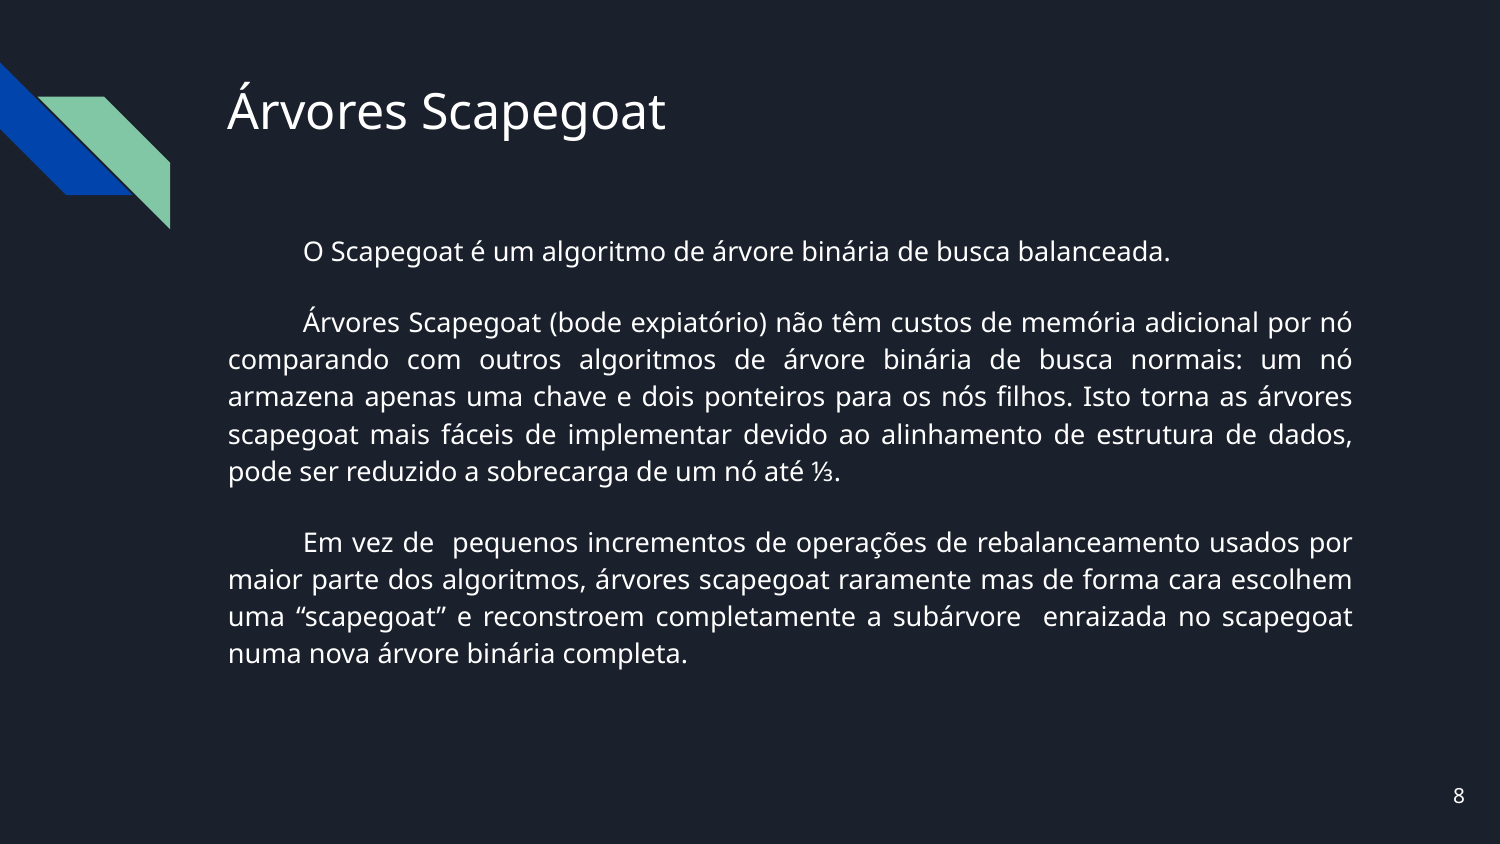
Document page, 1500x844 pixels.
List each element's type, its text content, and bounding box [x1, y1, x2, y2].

list O Scapegoat é um algoritmo de árvore binária de busca balanceada. Árvores Scapegoat (bode expiatório) não têm custos de memória adicional por nó comparando com outros algoritmos de árvore binária de busca normais: um nó armazena apenas uma chave e dois ponteiros para os nós filhos. Isto torna as árvores scapegoat mais fáceis de implementar devido ao alinhamento de estrutura de dados, pode ser reduzido a sobrecarga de um nó até ⅓. Em vez de pequenos incrementos de operações de rebalanceamento usados por maior parte dos algoritmos, árvores scapegoat raramente mas de forma cara escolhem uma “scapegoat” e reconstroem completamente a subárvore enraizada no scapegoat numa nova árvore binária completa. [212, 214, 1368, 693]
title Árvores Scapegoat [212, 64, 1368, 214]
slide_number <number> [1389, 764, 1480, 830]
